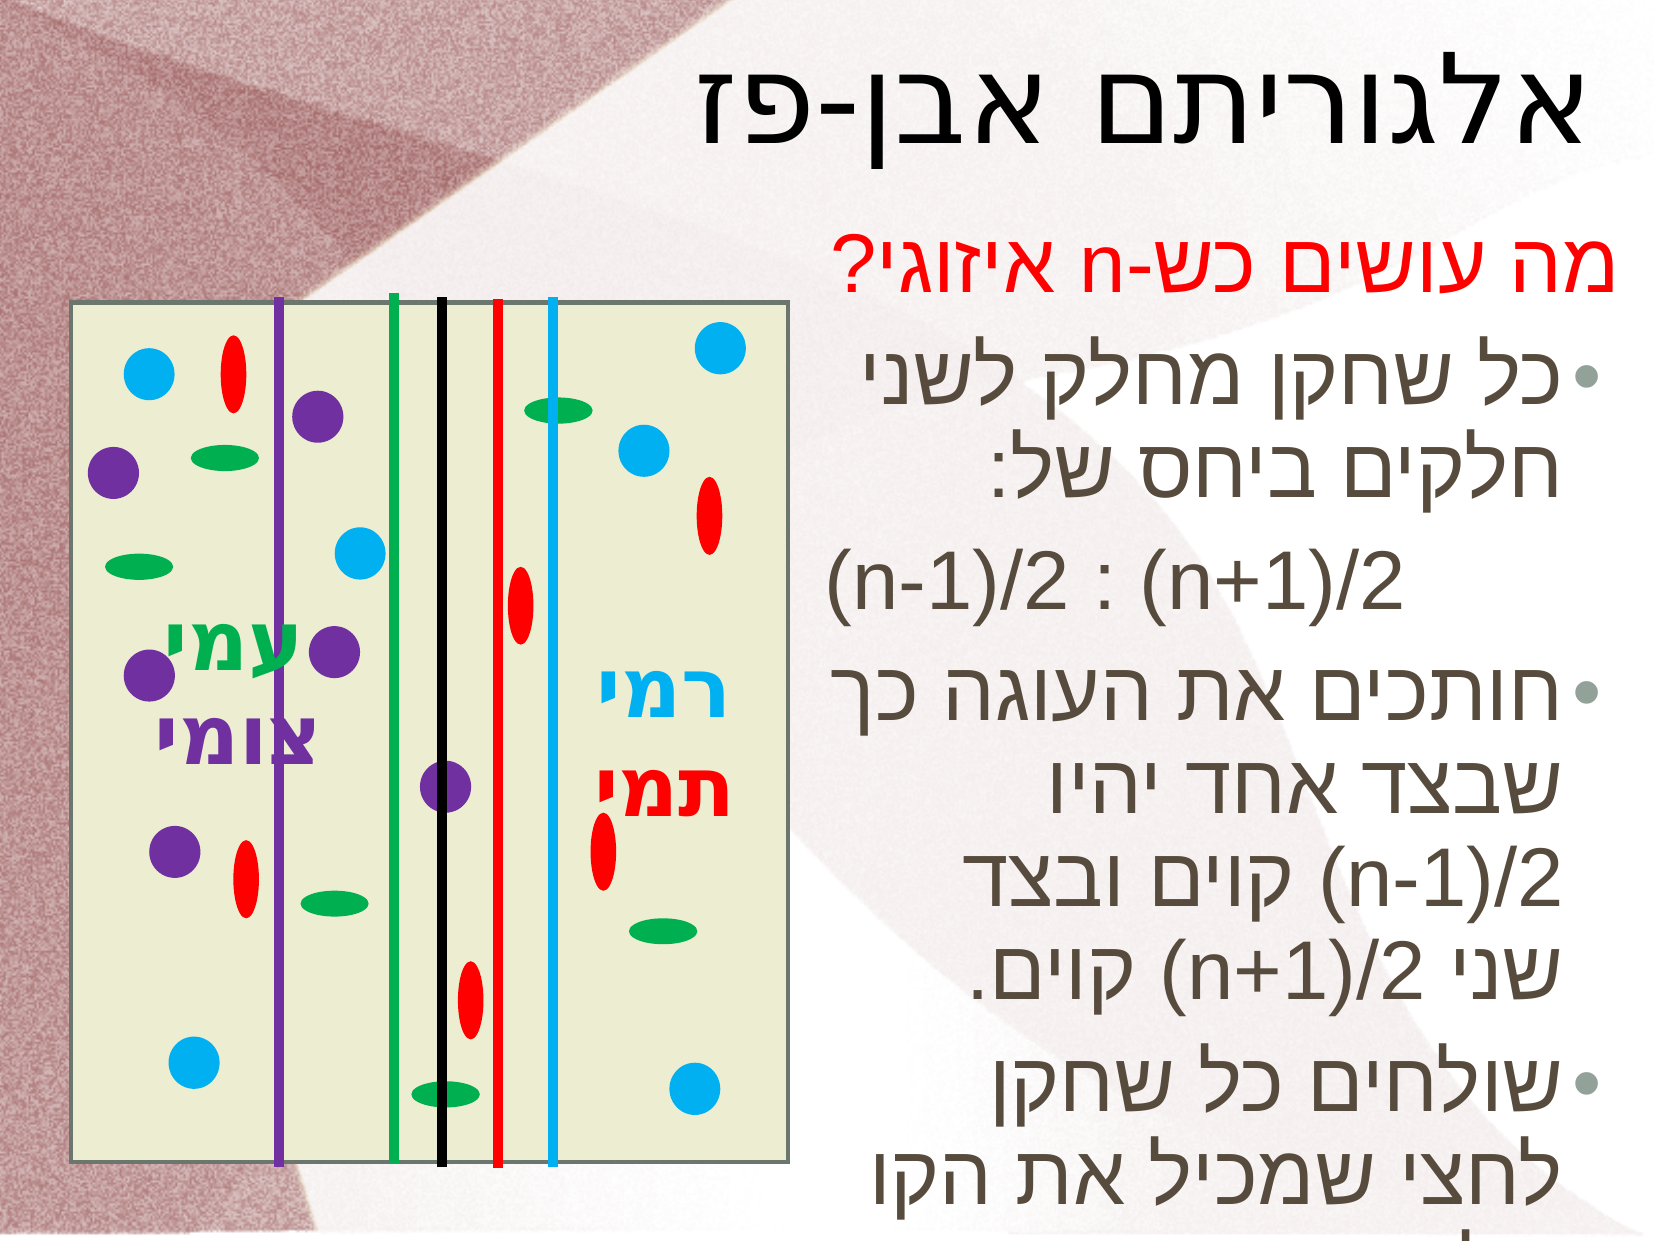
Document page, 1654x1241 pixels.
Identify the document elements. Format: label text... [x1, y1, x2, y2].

text_box עמי [113, 579, 320, 673]
text_box צומי [104, 673, 338, 790]
text_box [71, 302, 274, 1162]
text_box [503, 302, 548, 1162]
text_box רמי [546, 626, 747, 725]
text_box תמי [543, 725, 751, 842]
text_box [558, 302, 788, 1162]
title אלגוריתם אבן-פז [159, 0, 1654, 188]
text_box [284, 302, 389, 1162]
text_box [399, 302, 437, 1162]
text_box מה עושים כש-n איזוגי? כל שחקן מחלק לשני חלקים ביחס של: (n-1)/2 : (n+1)/2 חותכים את העוגה כך שבצד אחד יהיו 2/(n-1) קוים ובצד שני 2/(n+1) קוים. שולחים כל שחקן לחצי שמכיל את הקו שלו. [810, 210, 1636, 1230]
picture [0, 0, 1654, 1241]
text_box [447, 302, 493, 1162]
